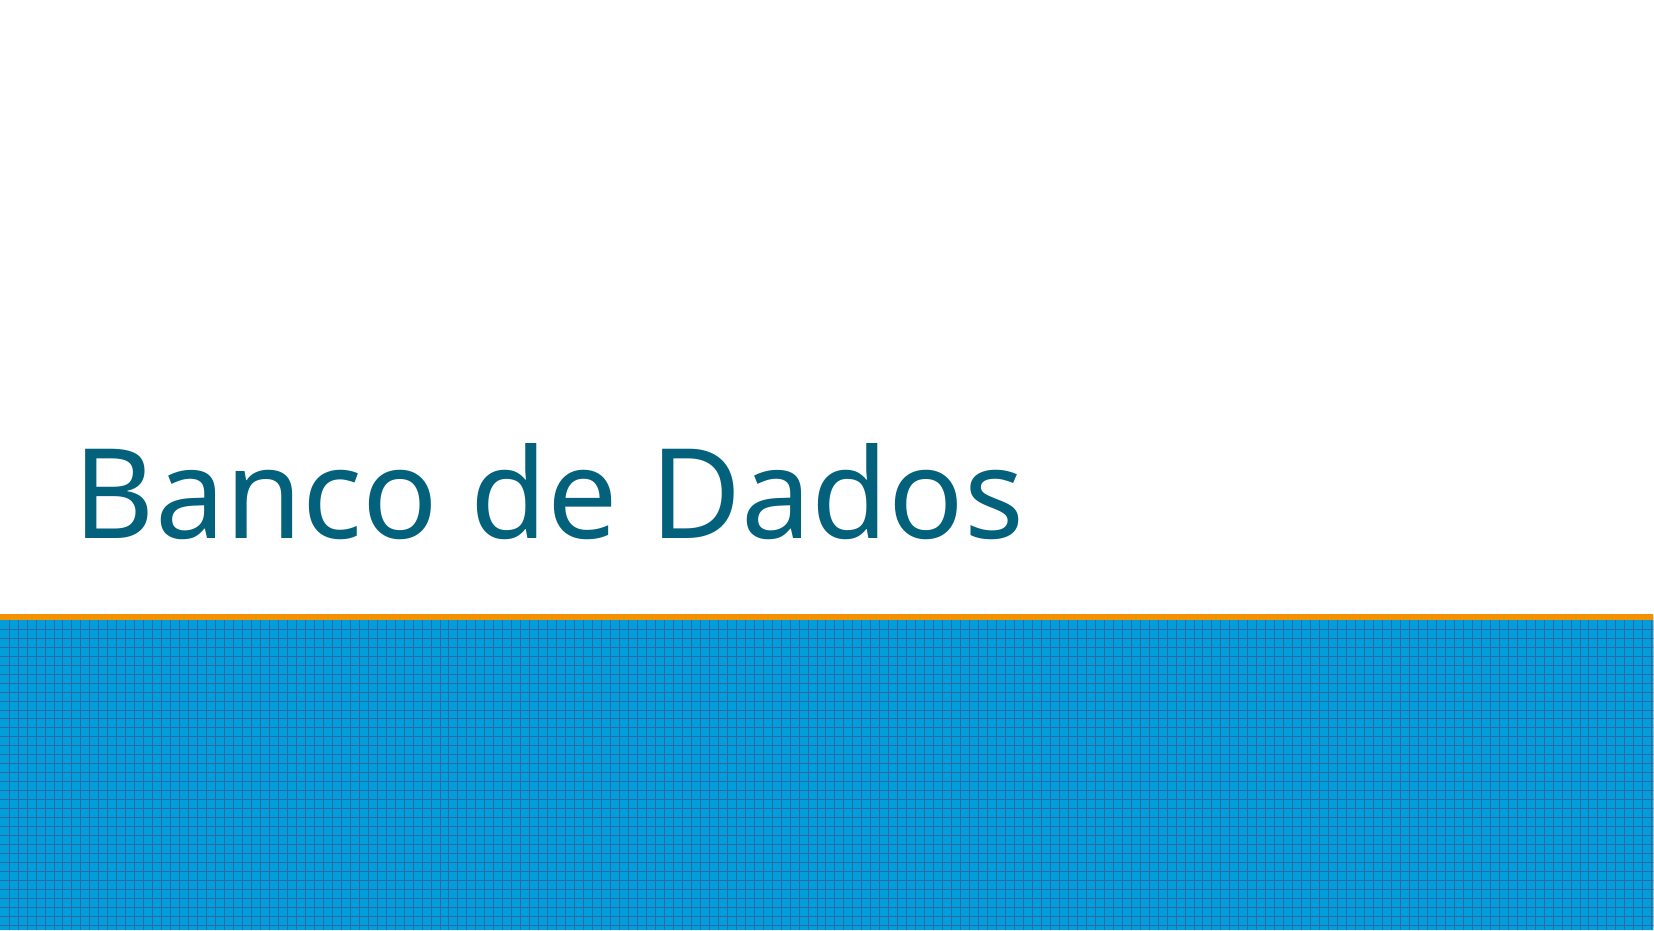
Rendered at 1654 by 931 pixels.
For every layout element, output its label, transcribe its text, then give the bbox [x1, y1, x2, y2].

subtitle [59, 649, 1565, 857]
title Banco de Dados [73, 44, 1551, 576]
